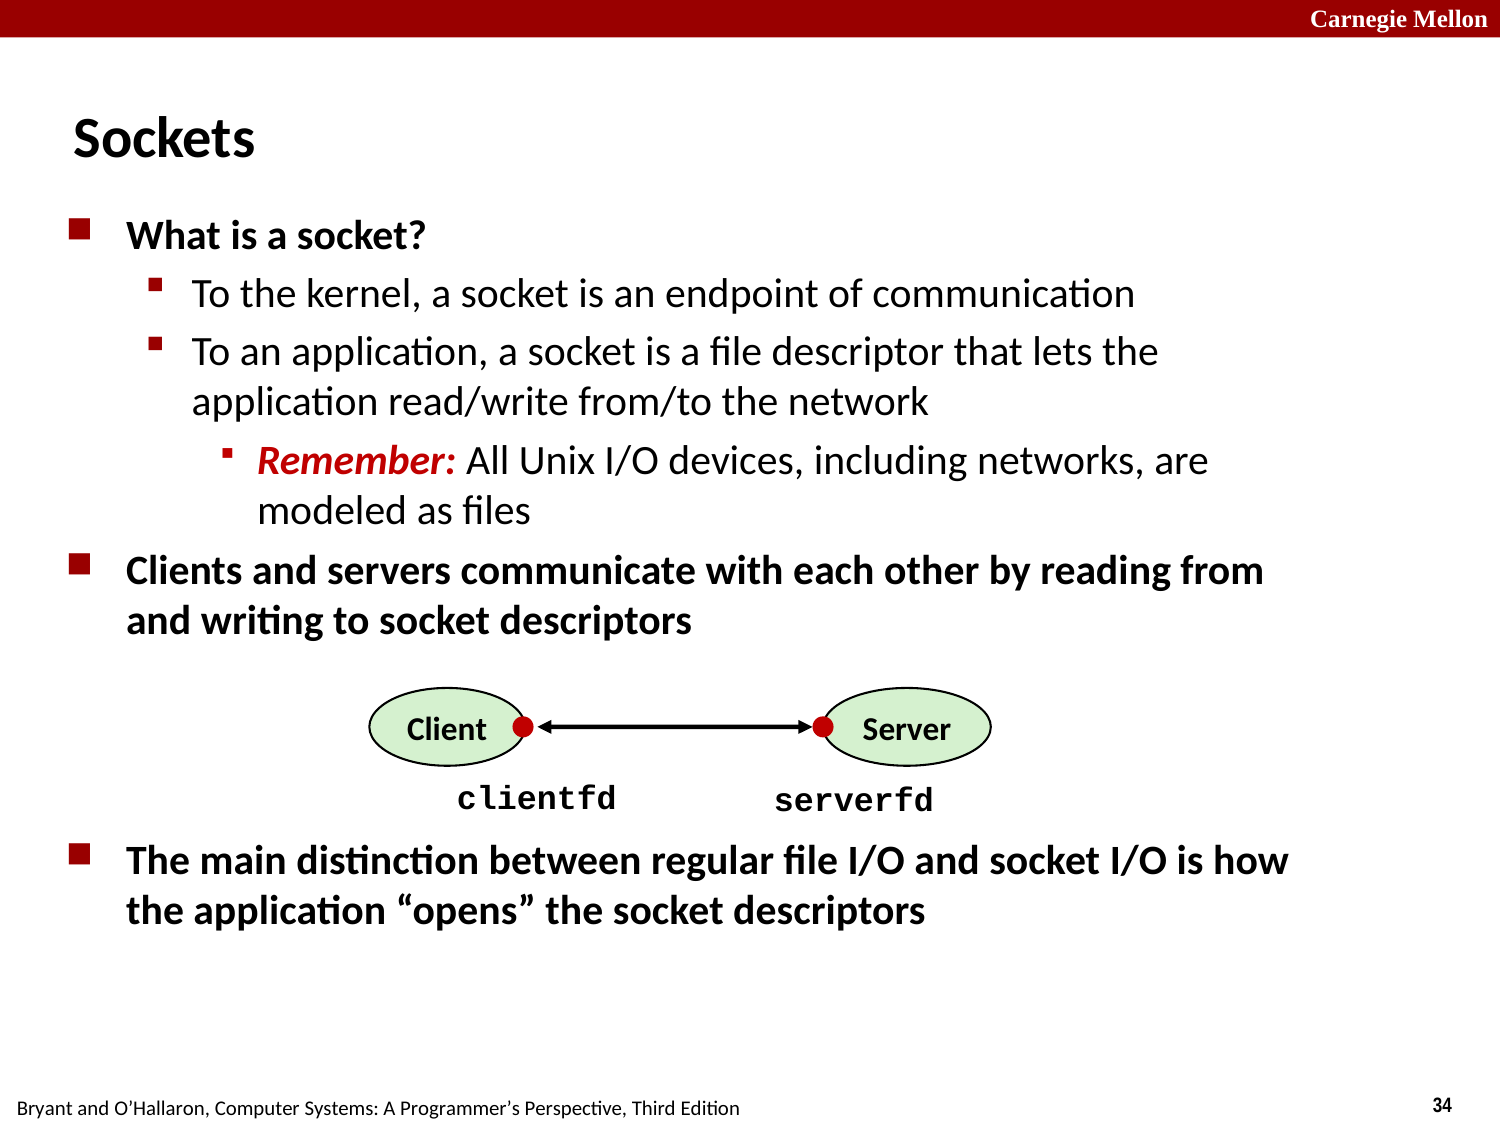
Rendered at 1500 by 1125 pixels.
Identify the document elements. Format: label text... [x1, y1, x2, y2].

text_box [812, 716, 834, 738]
list What is a socket? To the kernel, a socket is an endpoint of communication To an application, a socket is a file descriptor that lets the application read/write from/to the network Remember: All Unix I/O devices, including networks, are modeled as files Clients and servers communicate with each other by reading from and writing to socket descriptors The main distinction between regular file I/O and socket I/O is how the application “opens” the socket descriptors [54, 200, 1350, 450]
text_box clientfd [442, 768, 632, 824]
text_box Client [369, 687, 522, 766]
text_box serverfd [758, 770, 949, 826]
text_box [512, 716, 534, 738]
title Sockets [58, 71, 1304, 197]
text_box Server [826, 687, 991, 766]
